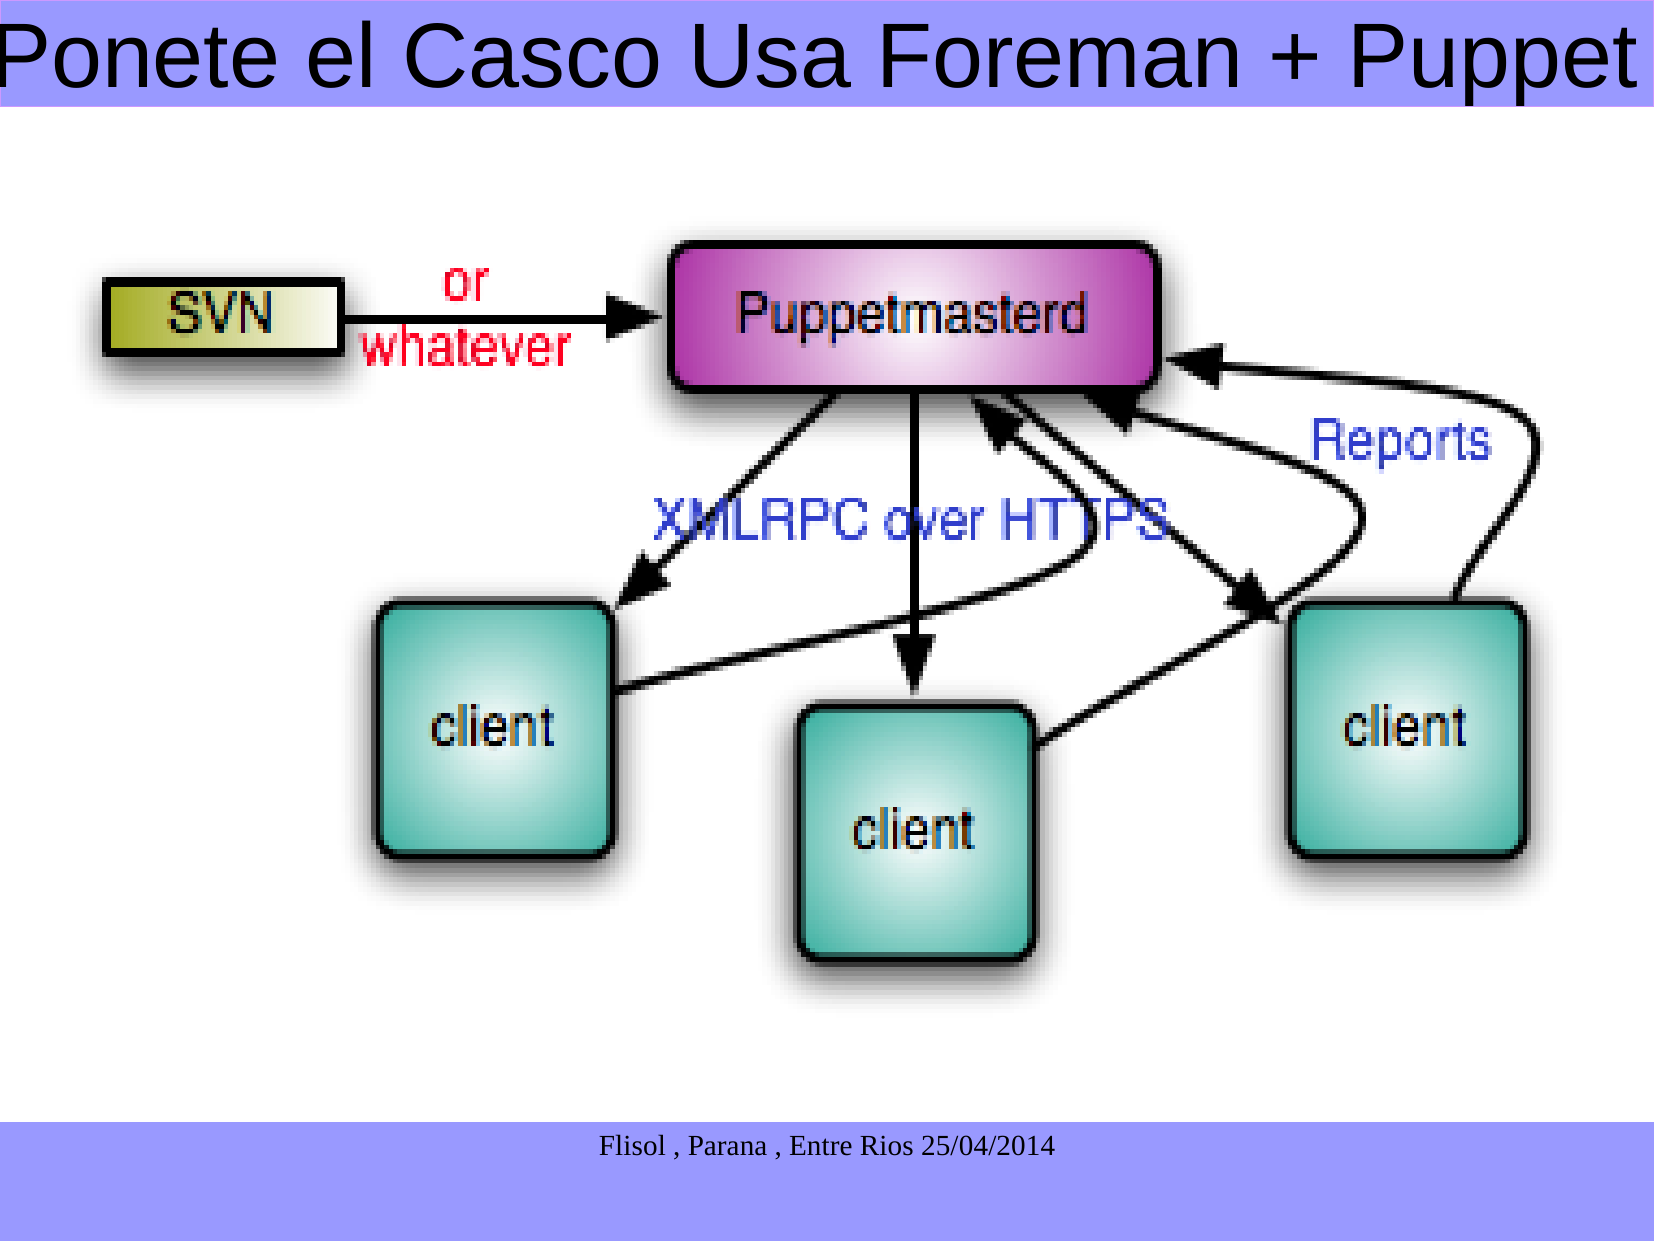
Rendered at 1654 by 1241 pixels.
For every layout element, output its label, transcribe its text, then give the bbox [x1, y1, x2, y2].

picture [59, 212, 1571, 1028]
title Ponete el Casco Usa Foreman + Puppet [0, 0, 1654, 160]
